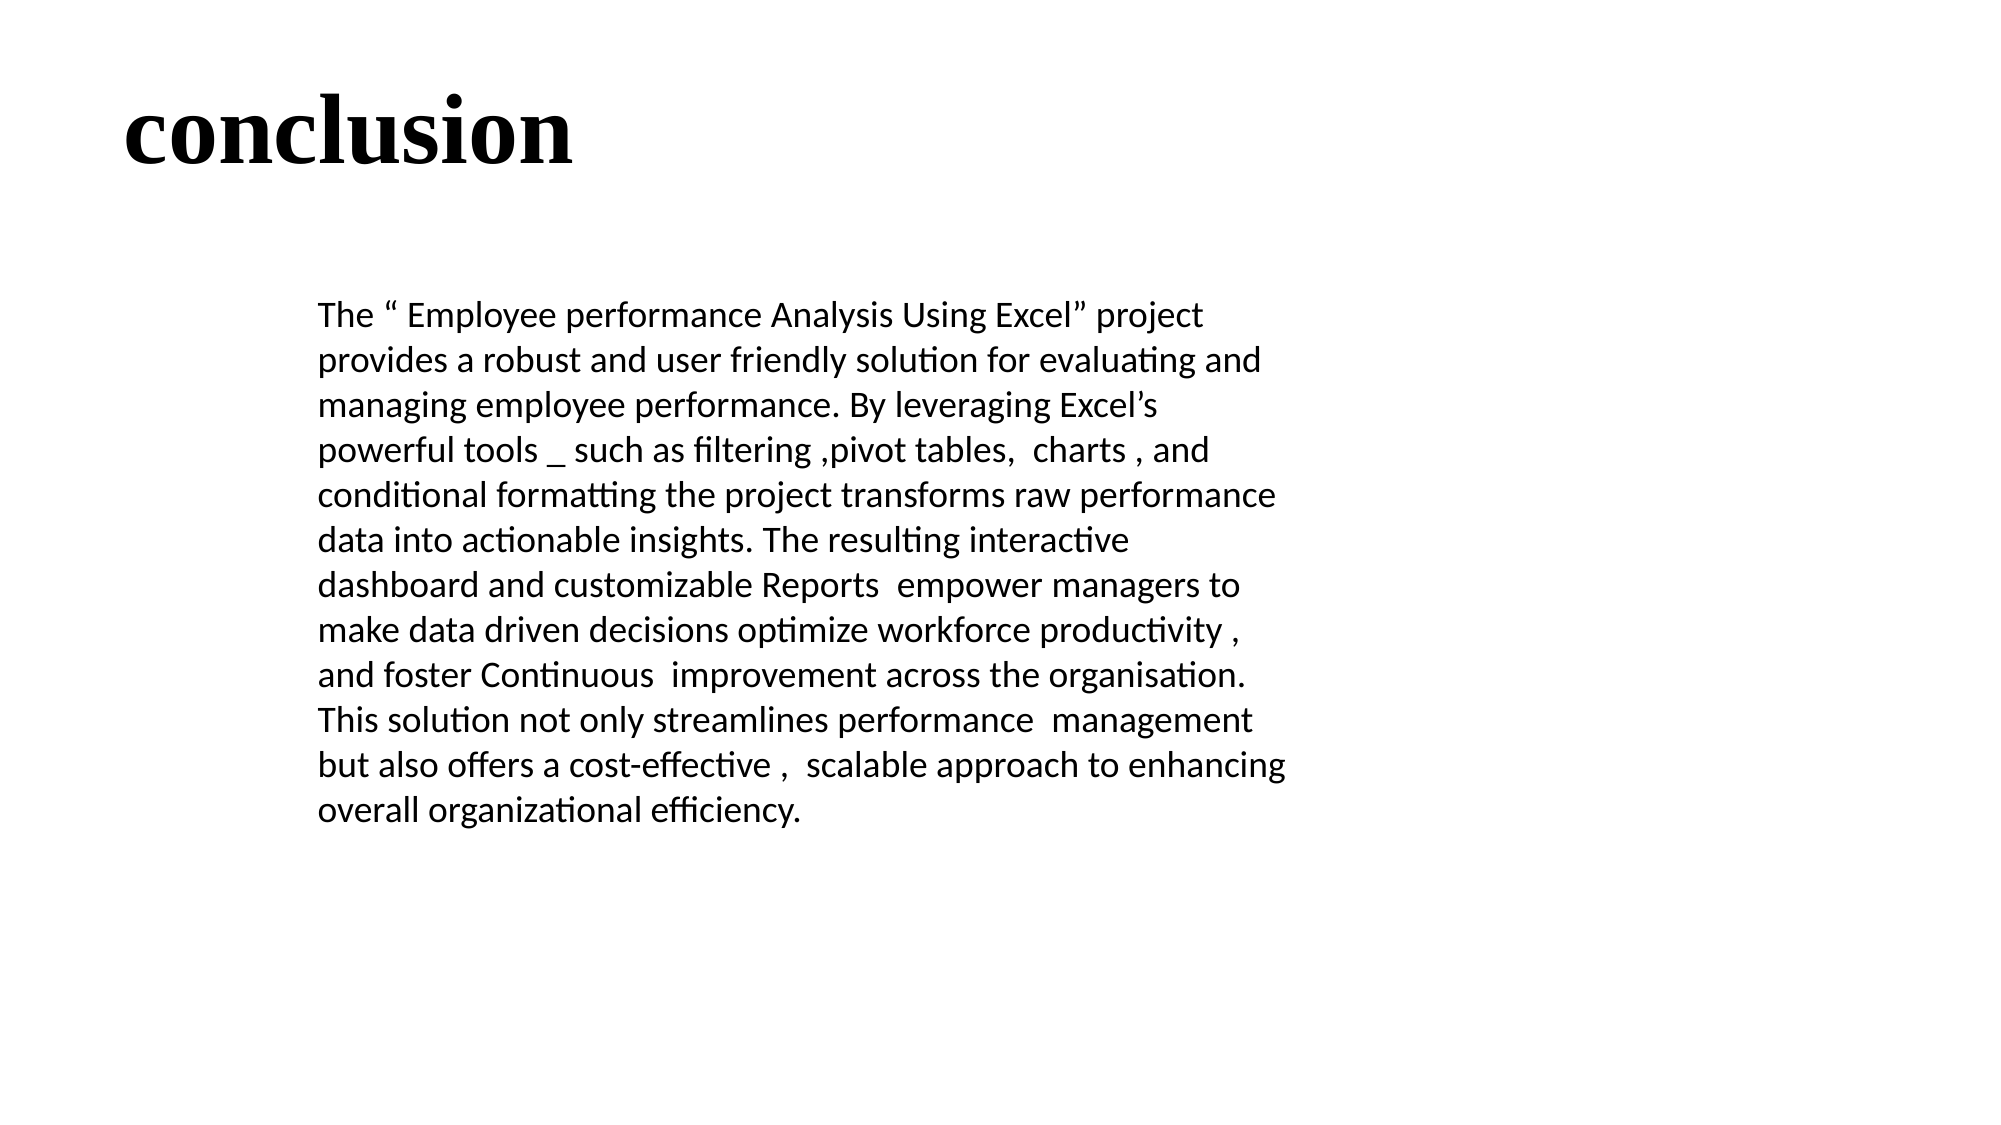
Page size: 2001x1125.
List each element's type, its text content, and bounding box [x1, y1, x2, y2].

text_box The “ Employee performance Analysis Using Excel” project provides a robust and user friendly solution for evaluating and managing employee performance. By leveraging Excel’s powerful tools _ such as filtering ,pivot tables, charts , and conditional formatting the project transforms raw performance data into actionable insights. The resulting interactive dashboard and customizable Reports empower managers to make data driven decisions optimize workforce productivity , and foster Continuous improvement across the organisation. This solution not only streamlines performance management but also offers a cost-effective , scalable approach to enhancing overall organizational efficiency. [302, 282, 1305, 843]
title conclusion [123, 63, 1877, 188]
